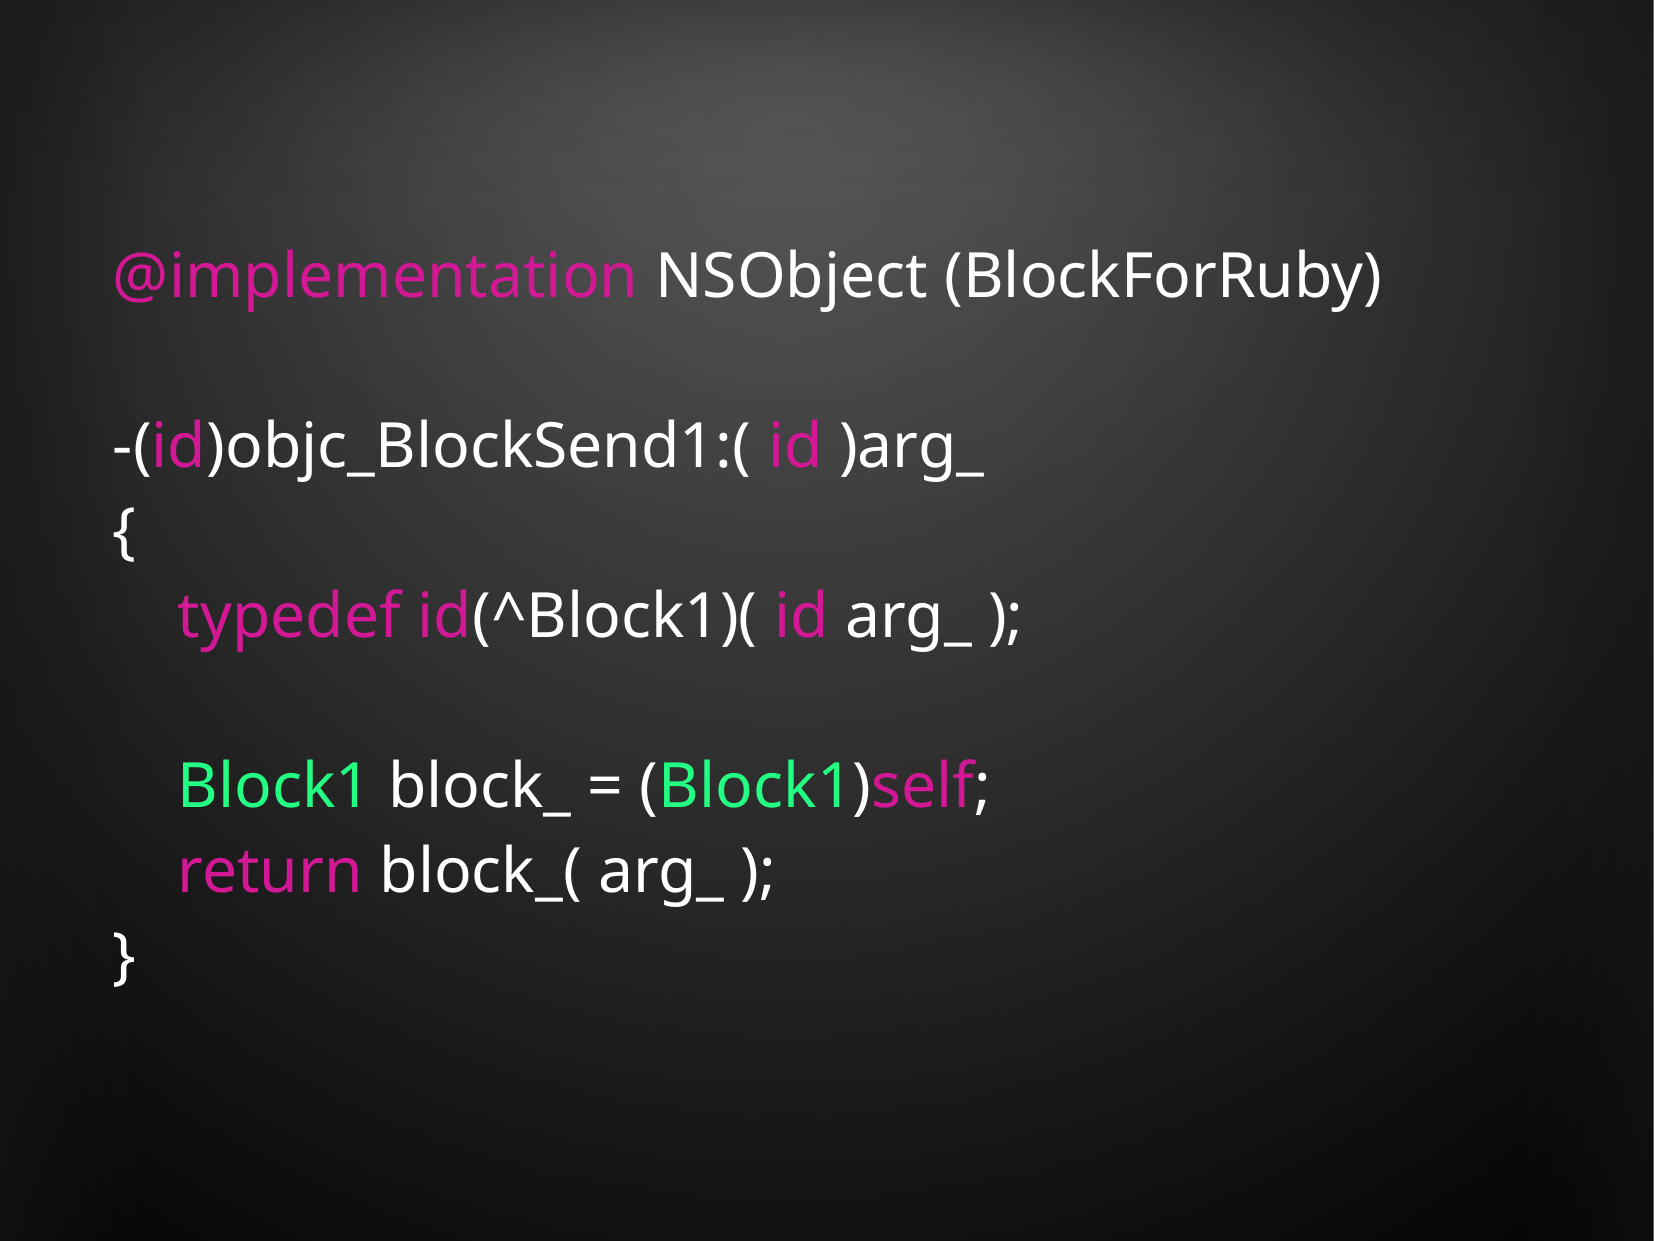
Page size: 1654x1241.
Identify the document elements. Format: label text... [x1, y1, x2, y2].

picture [0, 0, 1654, 1241]
text_box @implementation NSObject (BlockForRuby) -(id)objc_BlockSend1:( id )arg_ { typedef id(^Block1)( id arg_ ); Block1 block_ = (Block1)self; return block_( arg_ ); } [98, 178, 1571, 1075]
